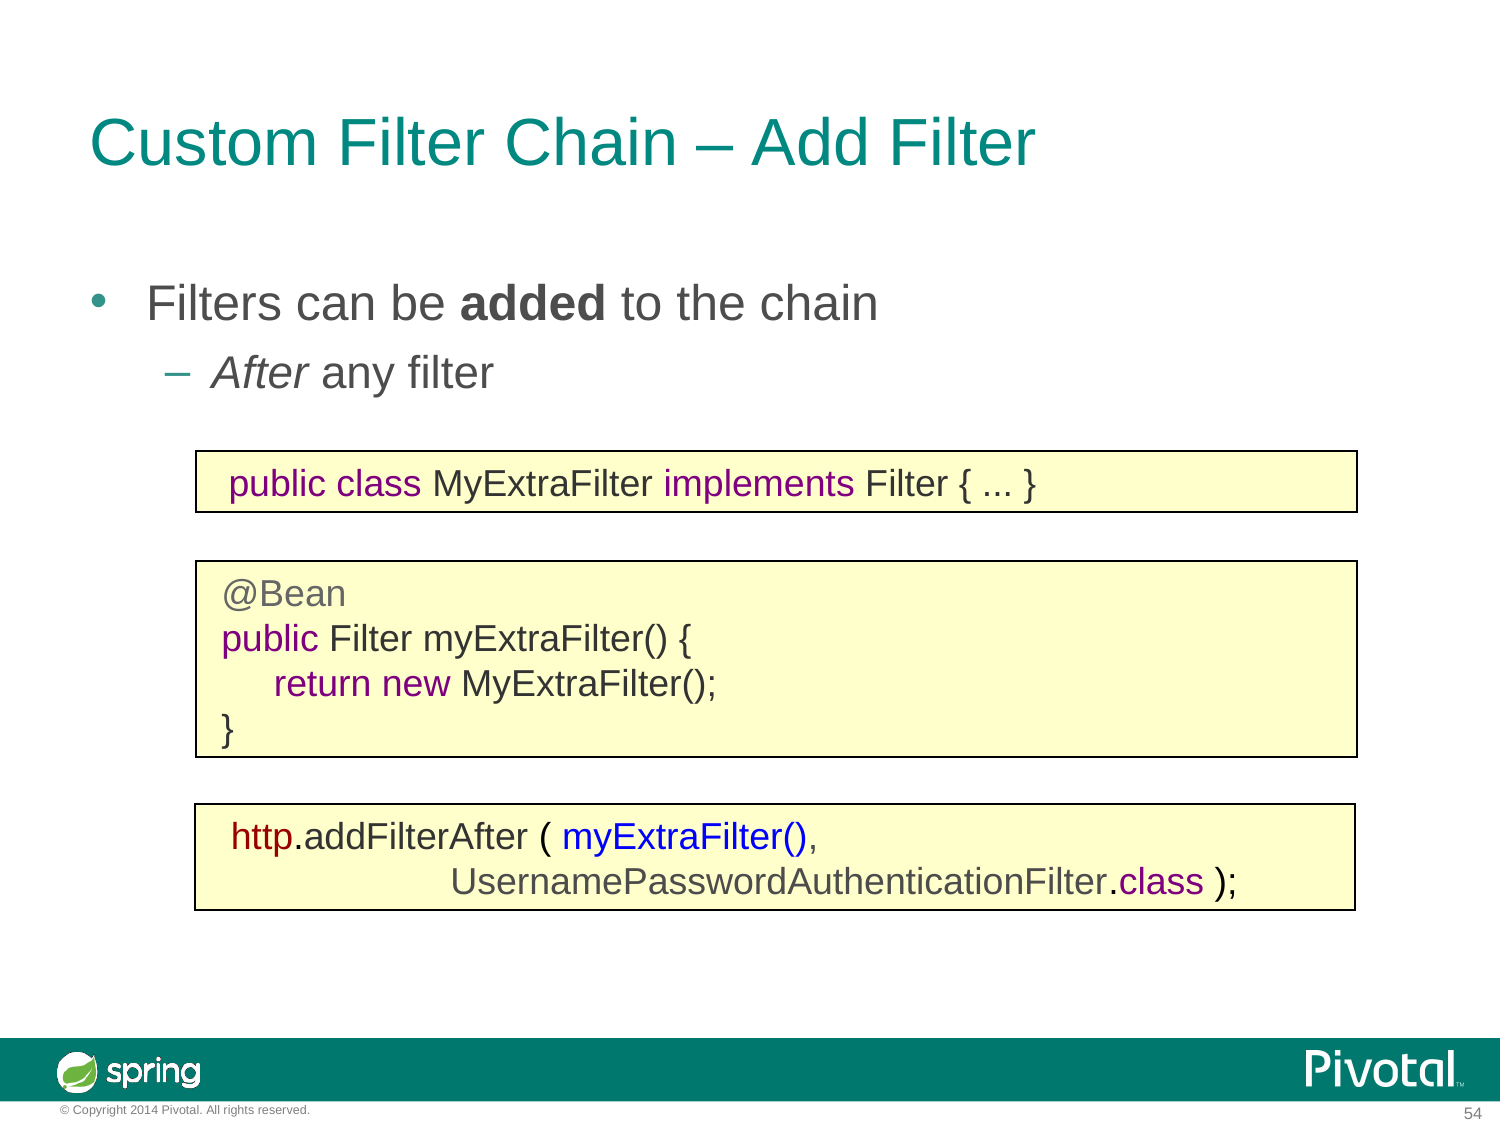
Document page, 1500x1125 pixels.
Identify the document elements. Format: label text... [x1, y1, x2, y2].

list Filters can be added to the chain After any filter [75, 262, 1426, 536]
picture [32, 1041, 210, 1103]
picture [1306, 1050, 1464, 1087]
title Custom Filter Chain – Add Filter [75, 45, 1426, 233]
text_box @Bean public Filter myExtraFilter() { return new MyExtraFilter(); } [196, 561, 1358, 757]
text_box public class MyExtraFilter implements Filter { ... } [196, 451, 1358, 512]
text_box http.addFilterAfter ( myExtraFilter(), UsernamePasswordAuthenticationFilter.class ); [195, 804, 1356, 910]
